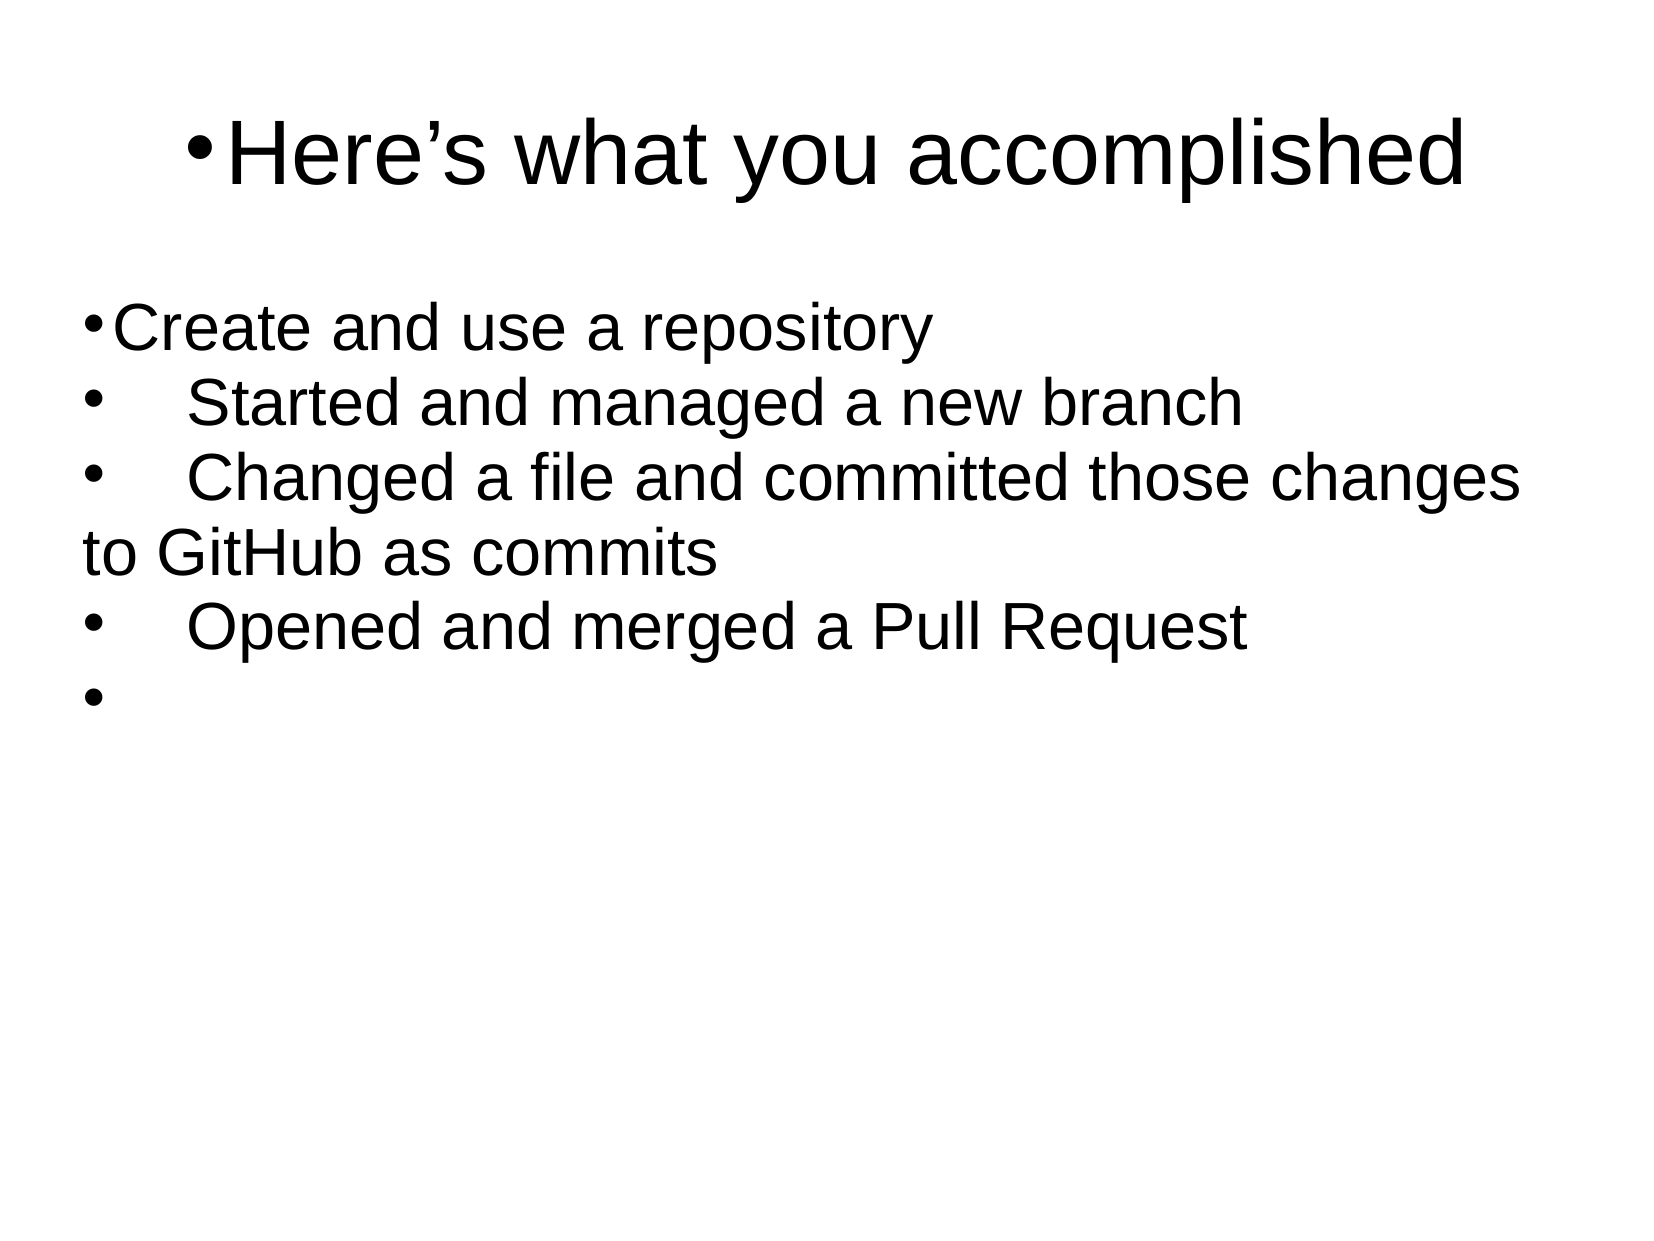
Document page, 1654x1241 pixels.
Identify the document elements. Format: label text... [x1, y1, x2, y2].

text_box Here’s what you accomplished [82, 49, 1571, 257]
text_box Create and use a repository Started and managed a new branch Changed a file and committed those changes to GitHub as commits Opened and merged a Pull Request [82, 290, 1571, 1010]
